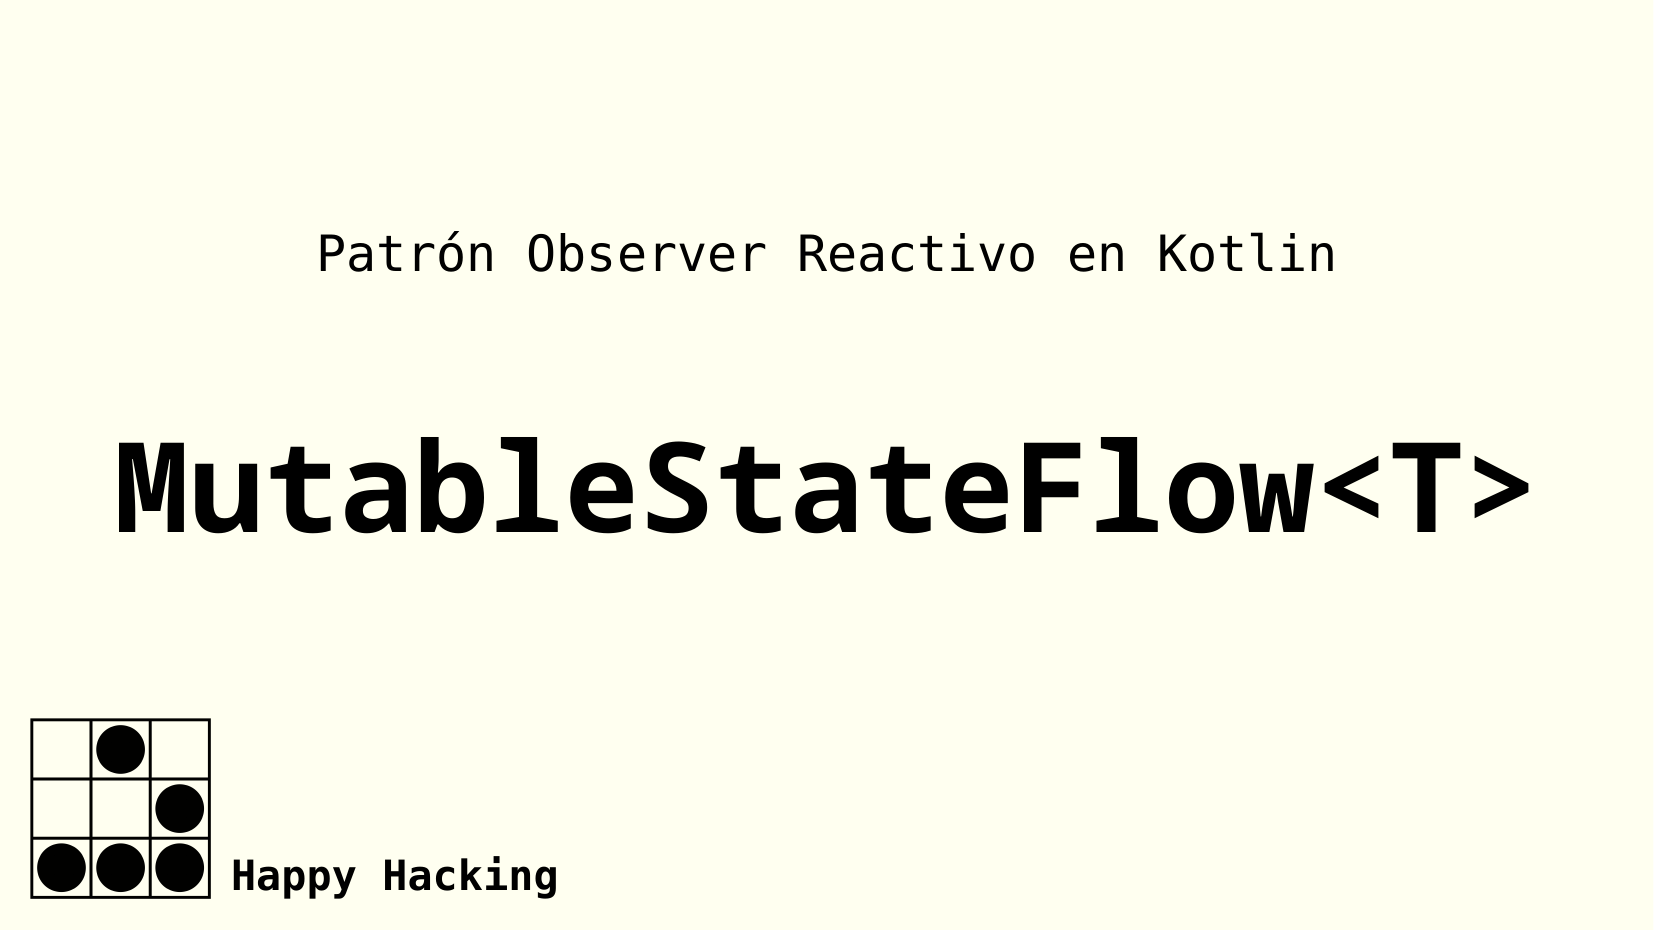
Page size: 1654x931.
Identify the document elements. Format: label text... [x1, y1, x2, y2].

subtitle Patrón Observer Reactivo en Kotlin MutableStateFlow<T> [82, 37, 1571, 758]
picture [17, 705, 224, 912]
text_box Happy Hacking [216, 820, 606, 909]
